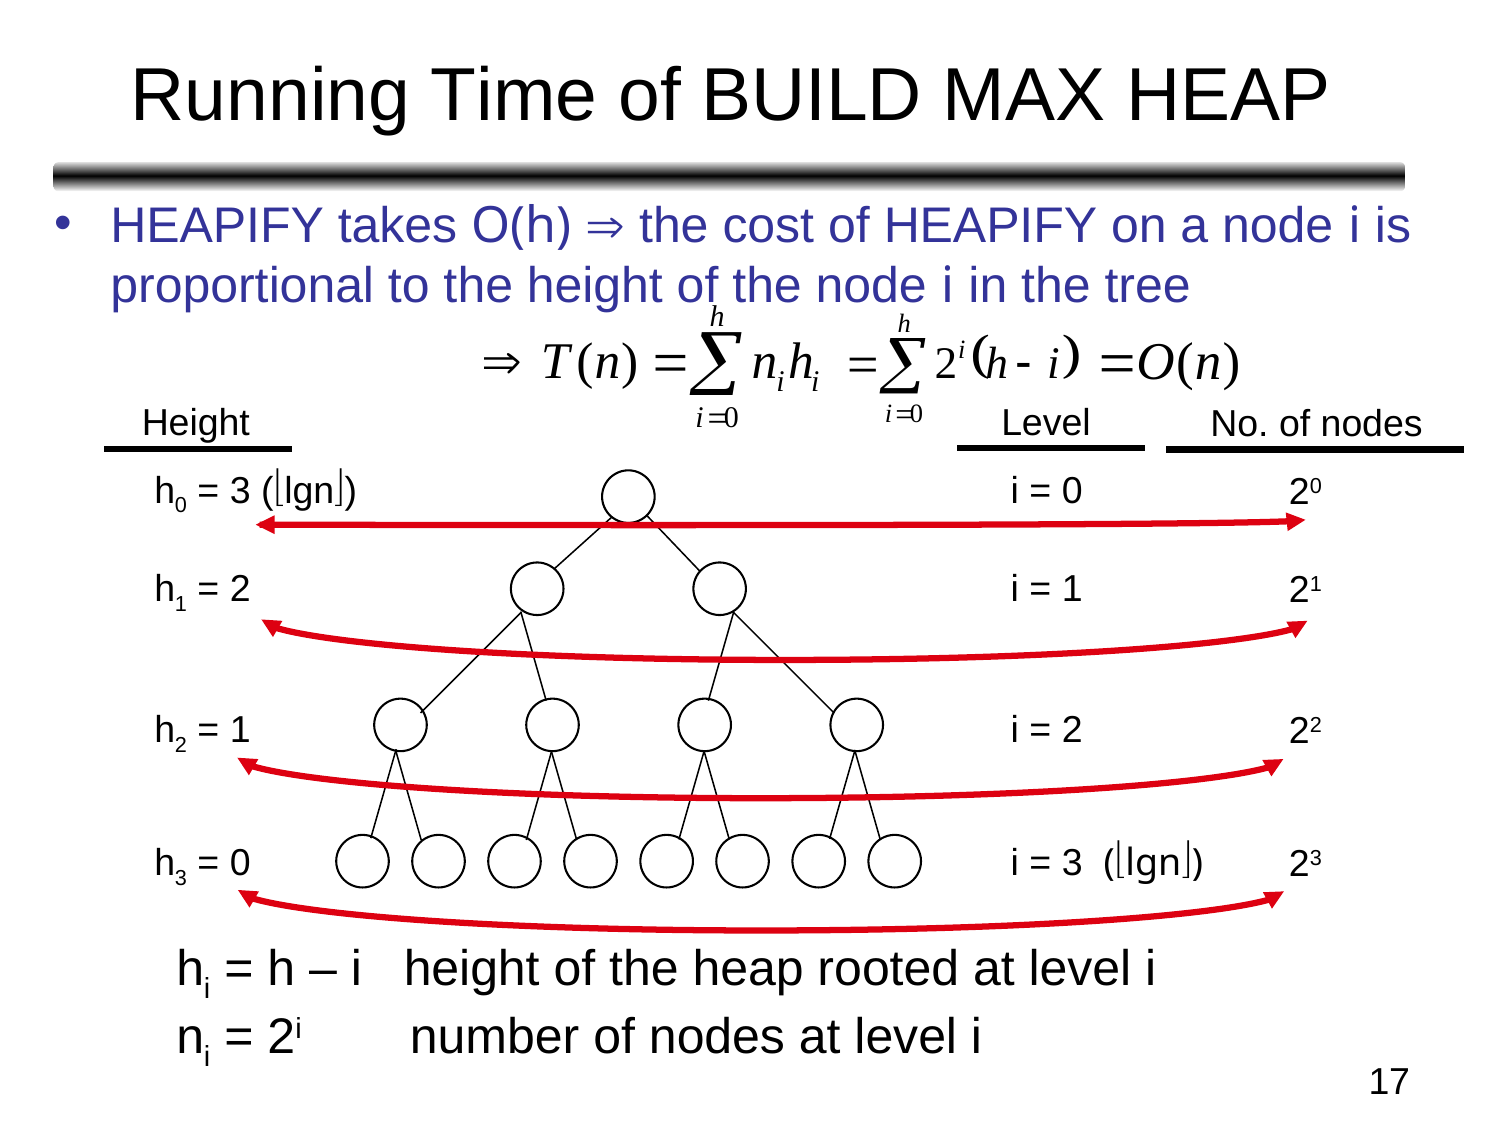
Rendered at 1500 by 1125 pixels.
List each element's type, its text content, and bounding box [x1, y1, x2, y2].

list HEAPIFY takes O(h)  the cost of HEAPIFY on a node i is proportional to the height of the node i in the tree [39, 184, 1447, 339]
text_box [336, 834, 389, 888]
text_box [488, 834, 541, 888]
chart [1088, 330, 1248, 402]
text_box i = 3 (lgn) [995, 830, 1219, 892]
title Running Time of BUILD MAX HEAP [55, 16, 1406, 166]
text_box h2 = 1 [139, 697, 266, 765]
chart [475, 293, 831, 439]
text_box hi = h – i height of the heap rooted at level i ni = 2i number of nodes at level i [161, 927, 1208, 1080]
text_box [374, 698, 427, 752]
chart [837, 303, 1084, 432]
text_box [693, 562, 746, 616]
text_box 21 [1274, 557, 1337, 618]
text_box [510, 562, 564, 616]
text_box 23 [1274, 831, 1337, 892]
text_box Height [127, 390, 265, 446]
text_box [412, 834, 465, 888]
text_box [564, 834, 617, 888]
text_box h3 = 0 [139, 830, 266, 898]
text_box h1 = 2 [139, 556, 266, 624]
text_box [640, 834, 693, 888]
text_box [526, 698, 579, 752]
text_box i = 2 [995, 697, 1098, 758]
text_box 20 [1274, 459, 1337, 520]
text_box [678, 698, 731, 752]
text_box Level [986, 390, 1106, 445]
text_box i = 1 [995, 556, 1098, 617]
text_box i = 0 [995, 458, 1098, 519]
text_box 22 [1274, 698, 1337, 759]
text_box [868, 834, 922, 888]
text_box No. of nodes [1195, 391, 1438, 446]
text_box h0 = 3 (lgn) [139, 458, 372, 525]
text_box [792, 834, 846, 888]
text_box [830, 698, 884, 752]
text_box [602, 470, 655, 521]
text_box [716, 834, 769, 888]
